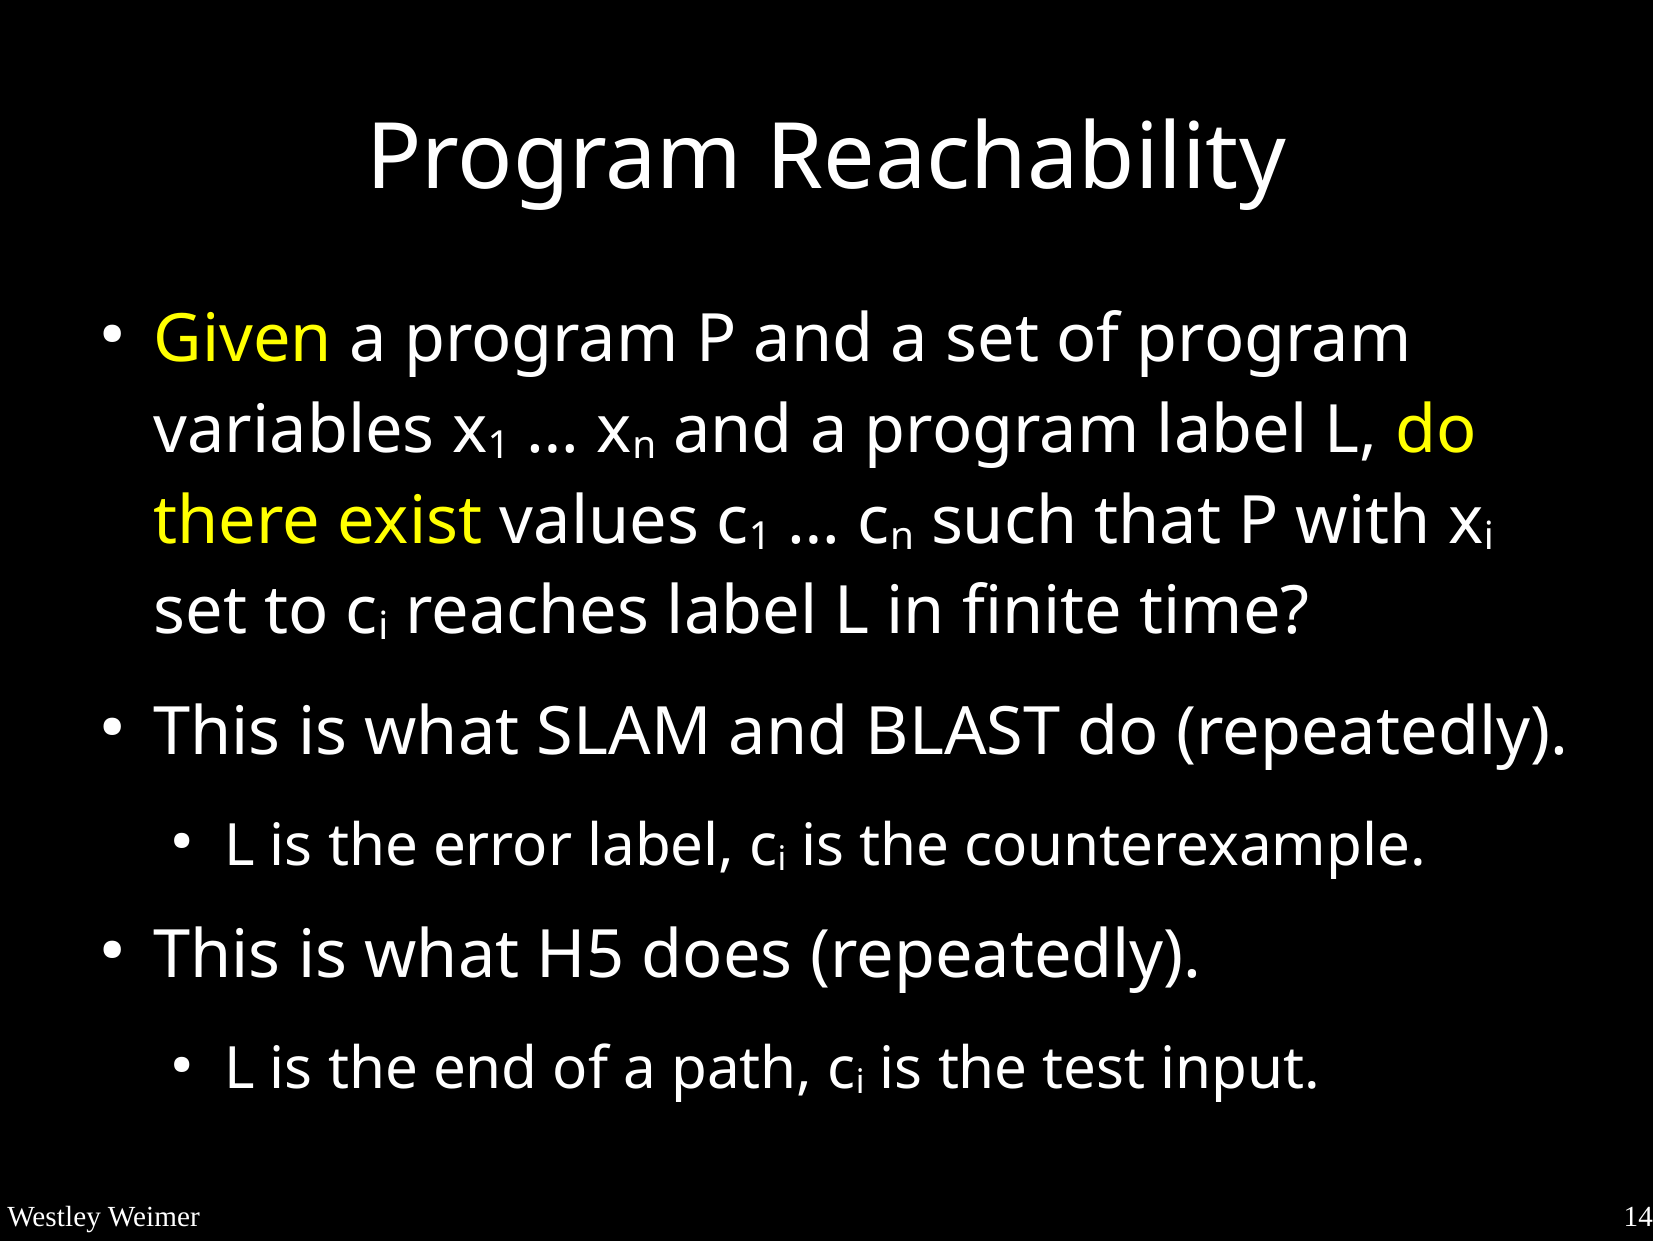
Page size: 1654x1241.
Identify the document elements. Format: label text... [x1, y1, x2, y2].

title Program Reachability [82, 49, 1571, 257]
list Given a program P and a set of program variables x1 … xn and a program label L, do there exist values c1 … cn such that P with xi set to ci reaches label L in finite time? This is what SLAM and BLAST do (repeatedly). L is the error label, ci is the counterexample. This is what H5 does (repeatedly). L is the end of a path, ci is the test input. [82, 290, 1571, 1115]
